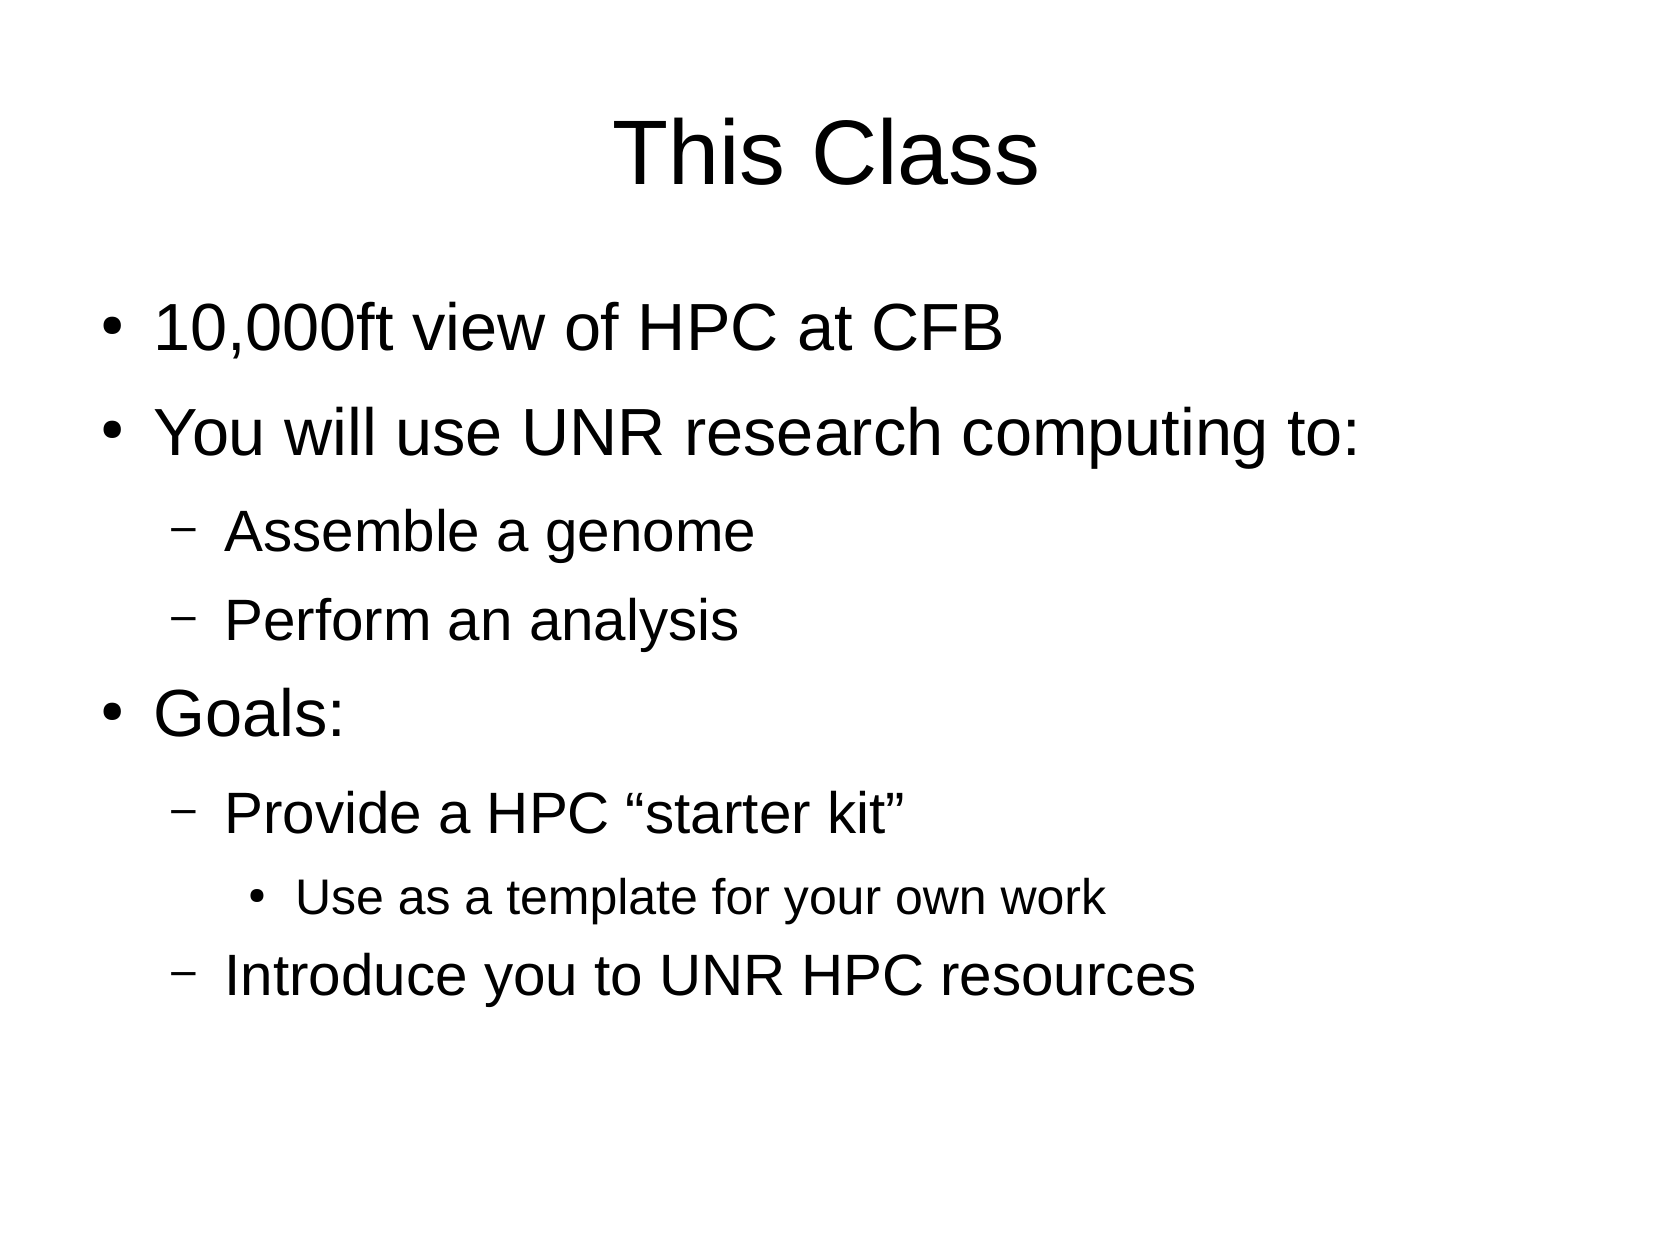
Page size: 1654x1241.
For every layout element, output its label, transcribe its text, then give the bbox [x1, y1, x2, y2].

list 10,000ft view of HPC at CFB You will use UNR research computing to: Assemble a genome Perform an analysis Goals: Provide a HPC “starter kit” Use as a template for your own work Introduce you to UNR HPC resources [82, 290, 1571, 1010]
title This Class [82, 49, 1571, 257]
